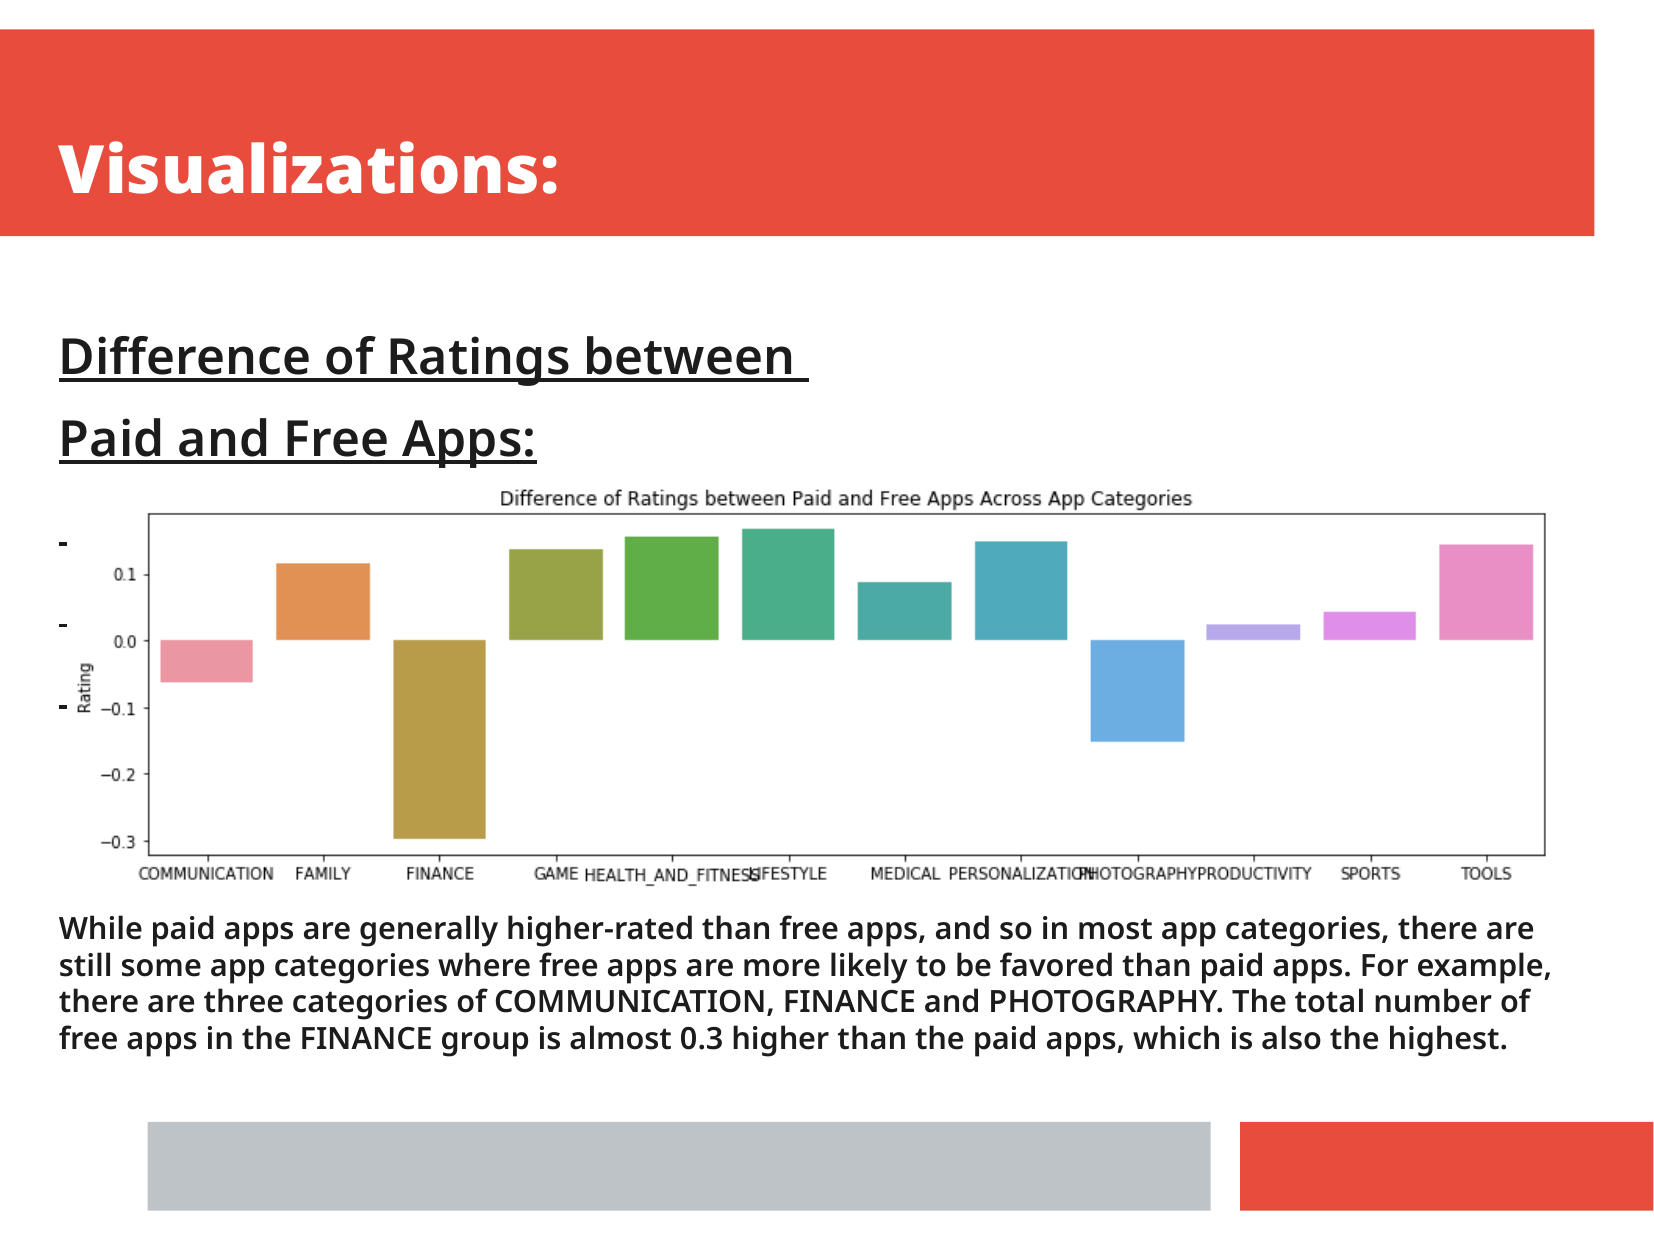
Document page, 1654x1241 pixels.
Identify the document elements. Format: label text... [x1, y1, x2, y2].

text_box Difference of Ratings between Paid and Free Apps: While paid apps are generally higher-rated than free apps, and so in most app categories, there are still some app categories where free apps are more likely to be favored than paid apps. For example, there are three categories of COMMUNICATION, FINANCE and PHOTOGRAPHY. The total number of free apps in the FINANCE group is almost 0.3 higher than the paid apps, which is also the highest. [58, 324, 1565, 1093]
text_box Visualizations: [58, 58, 1595, 207]
picture [67, 479, 1560, 894]
